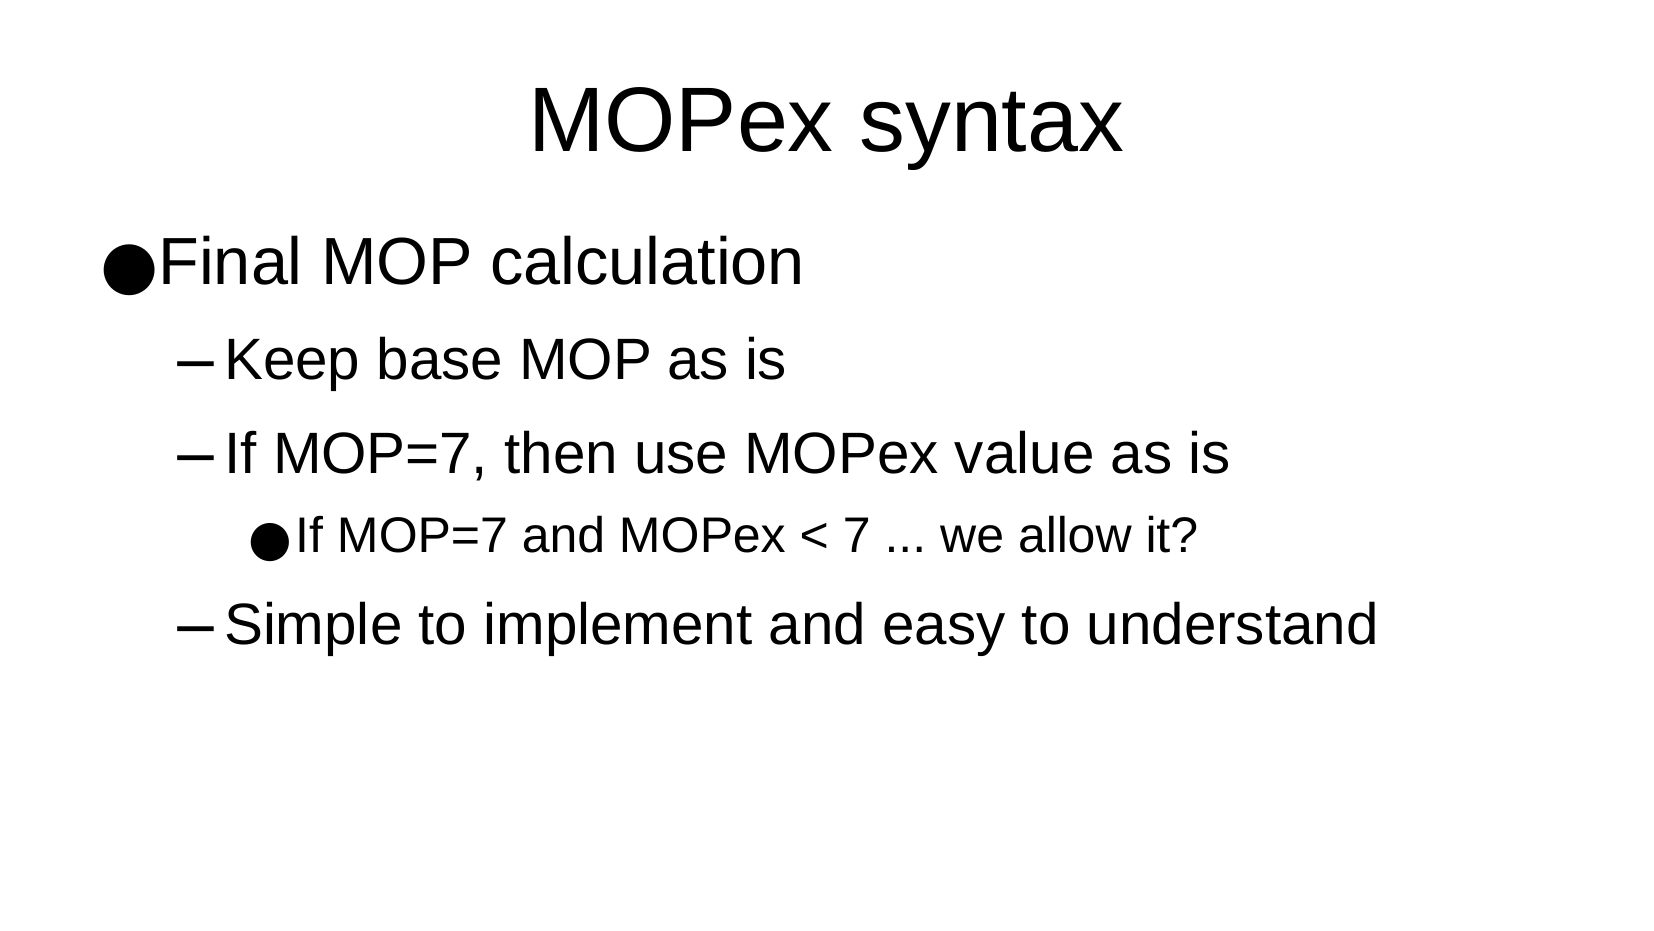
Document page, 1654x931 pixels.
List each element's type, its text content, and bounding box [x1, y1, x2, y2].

text_box Final MOP calculation Keep base MOP as is If MOP=7, then use MOPex value as is If MOP=7 and MOPex < 7 ... we allow it? Simple to implement and easy to understand [82, 217, 1571, 757]
text_box MOPex syntax [82, 37, 1571, 193]
